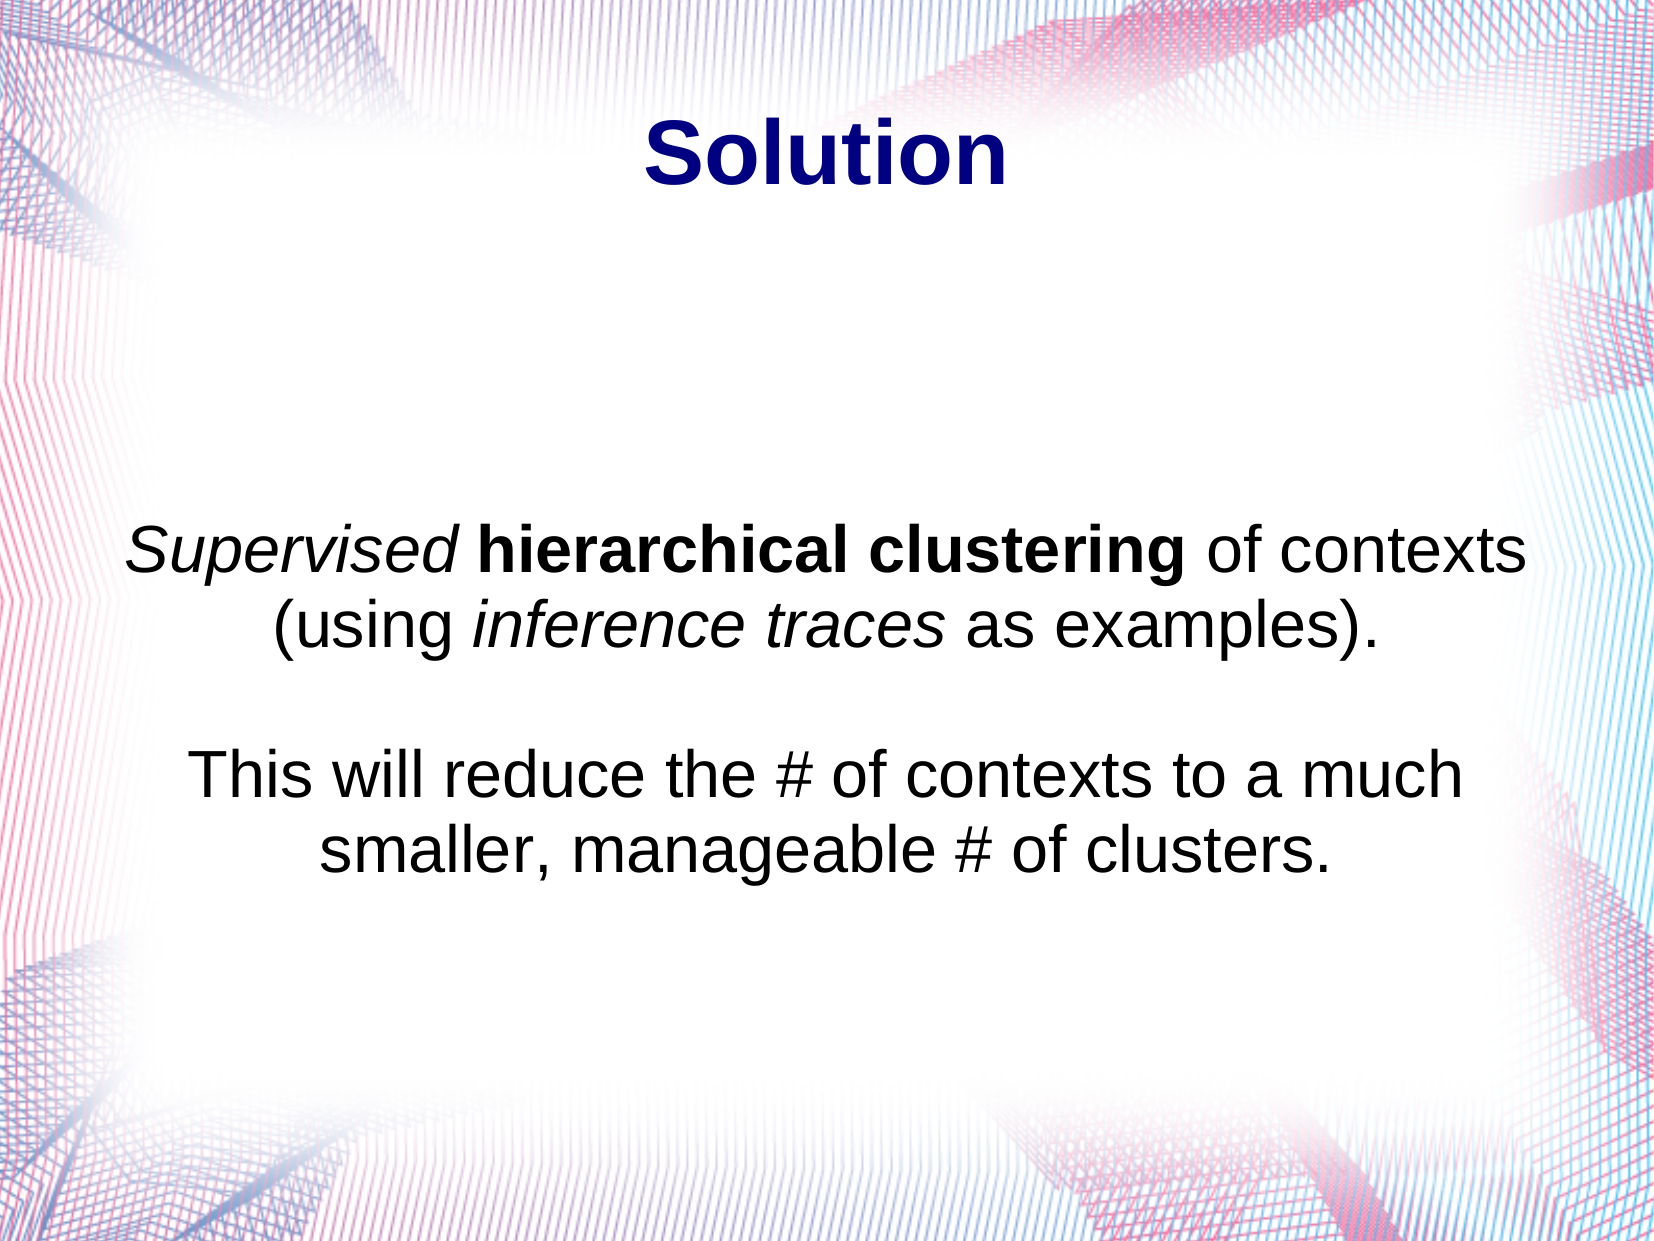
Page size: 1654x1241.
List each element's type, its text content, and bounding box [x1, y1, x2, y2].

title Solution [82, 56, 1571, 250]
picture [0, 0, 1654, 1241]
subtitle Supervised hierarchical clustering of contexts (using inference traces as examples). This will reduce the # of contexts to a much smaller, manageable # of clusters. [82, 297, 1571, 1102]
